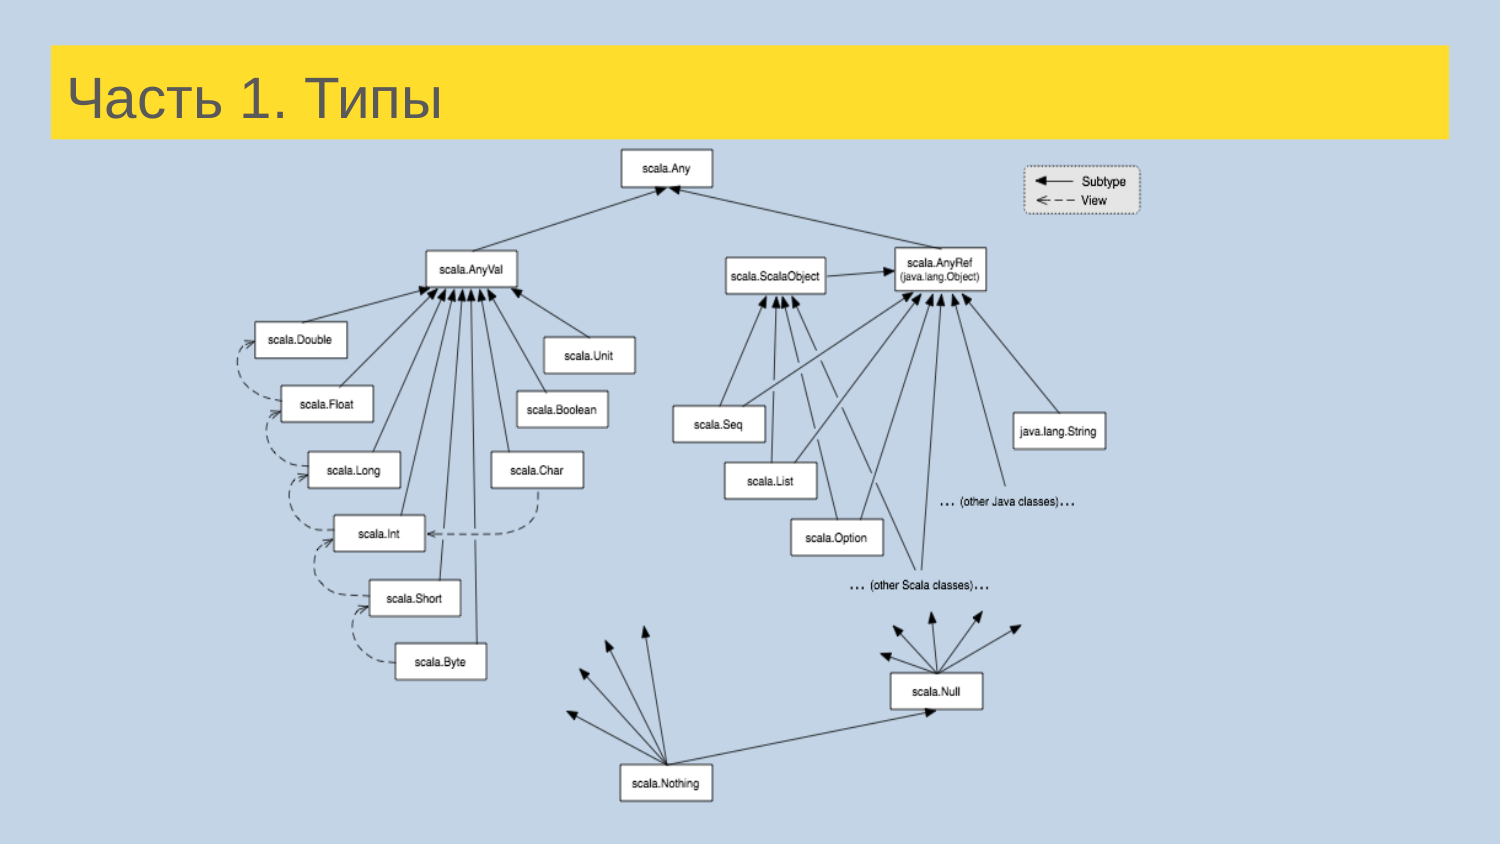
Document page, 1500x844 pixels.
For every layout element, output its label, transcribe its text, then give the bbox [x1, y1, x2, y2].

picture [226, 139, 1150, 812]
title Часть 1. Типы [51, 45, 1449, 140]
